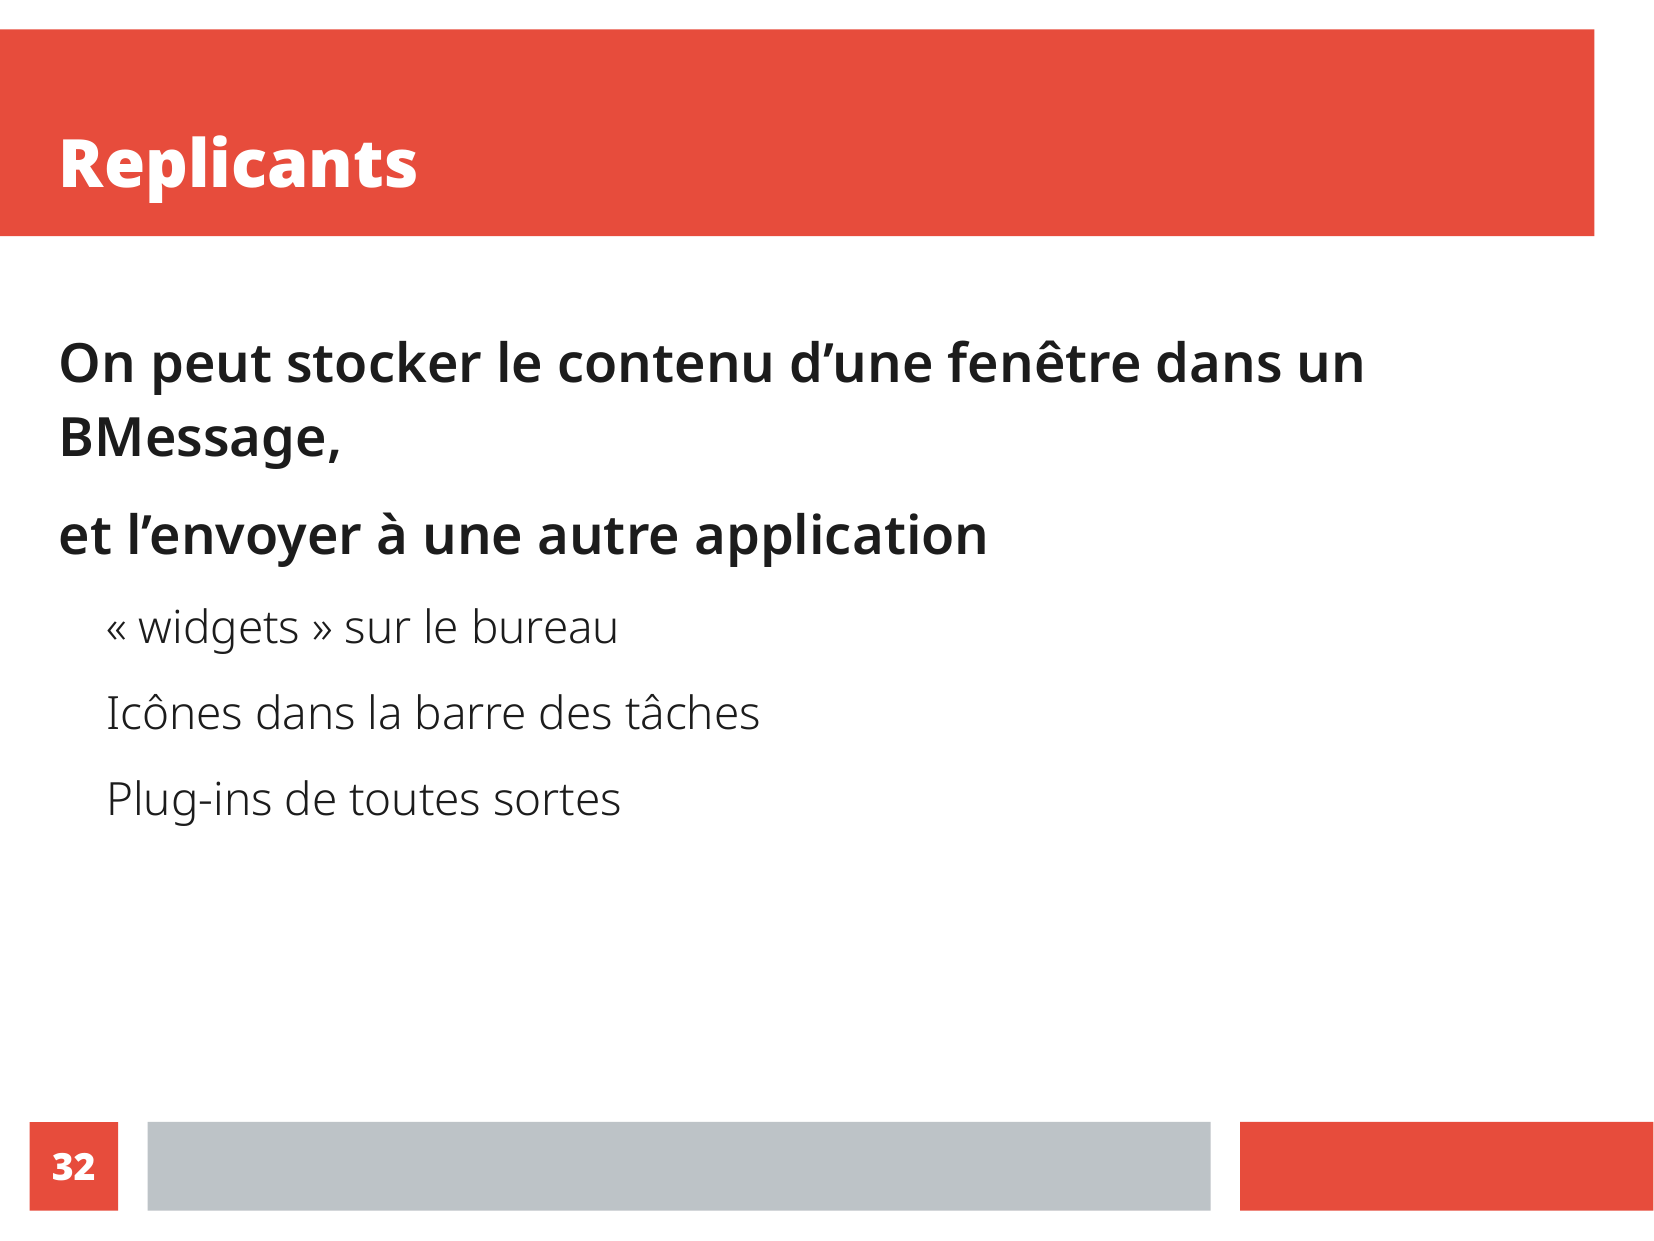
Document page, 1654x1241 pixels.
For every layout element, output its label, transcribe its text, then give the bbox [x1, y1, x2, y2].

title Replicants [59, 59, 1595, 207]
list On peut stocker le contenu d’une fenêtre dans un BMessage, et l’envoyer à une autre application « widgets » sur le bureau Icônes dans la barre des tâches Plug-ins de toutes sortes [59, 324, 1565, 1093]
